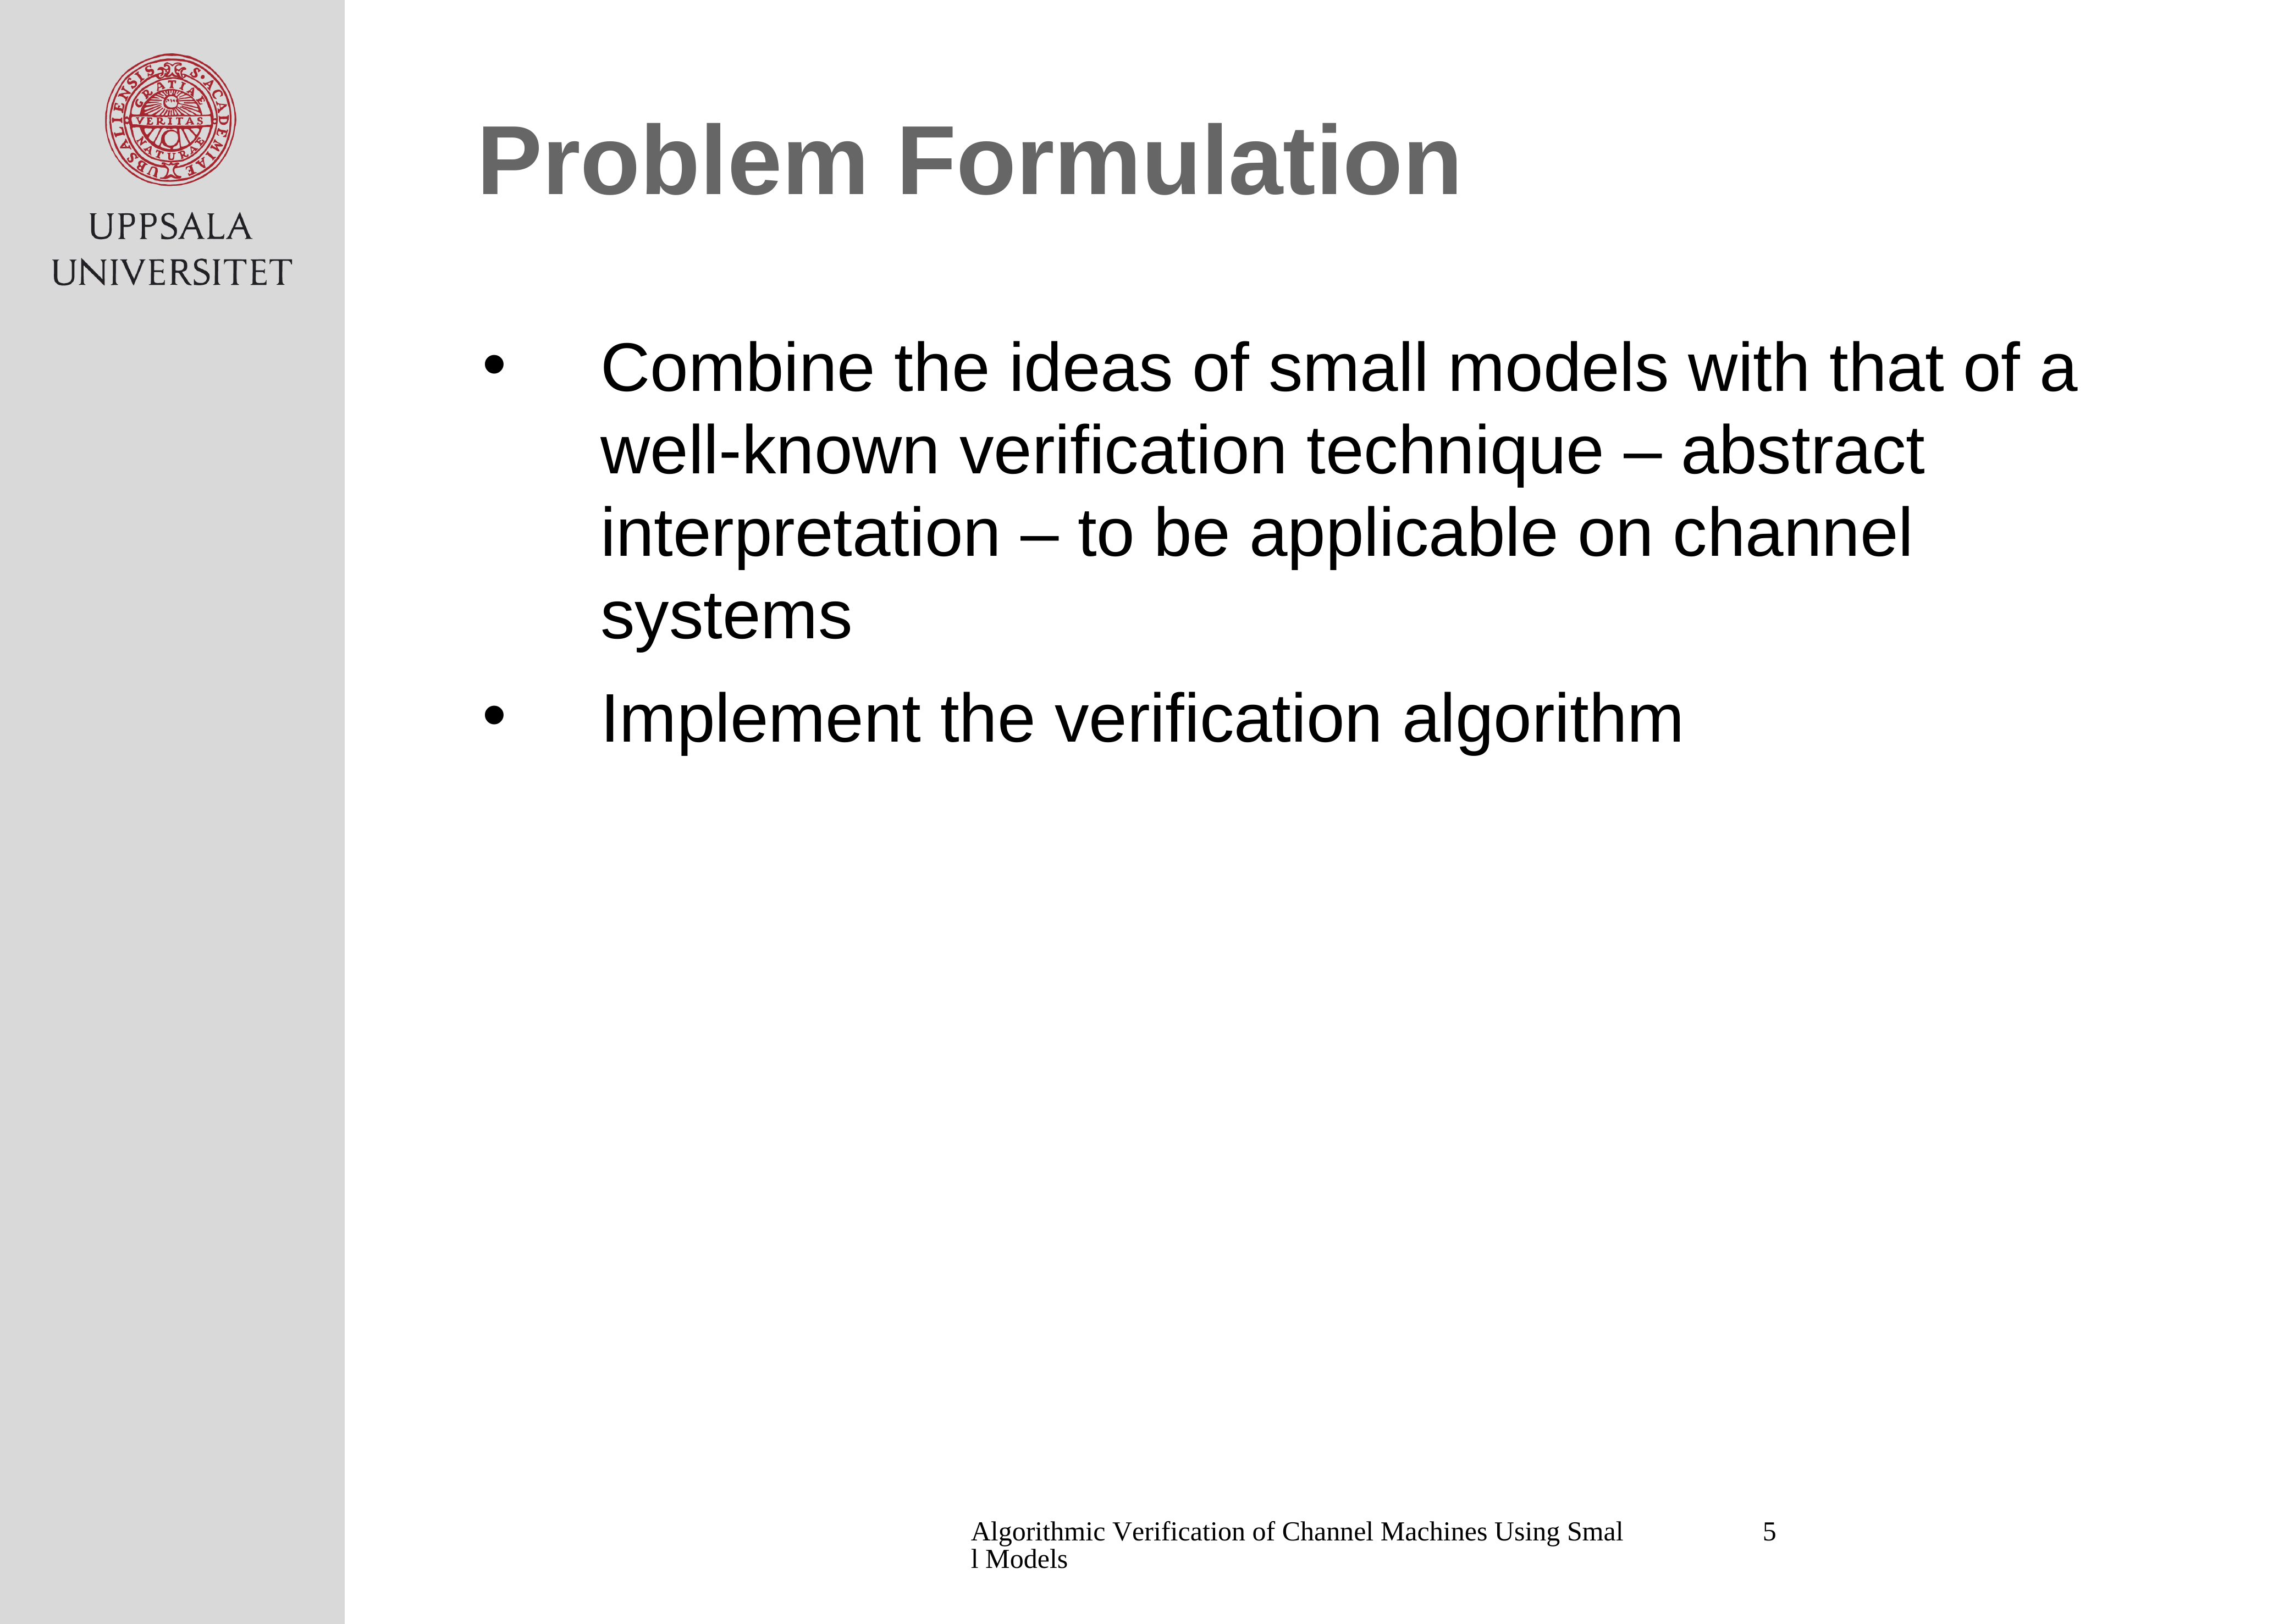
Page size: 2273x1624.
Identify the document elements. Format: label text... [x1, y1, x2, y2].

picture [0, 0, 345, 1624]
title Problem Formulation [445, 26, 2215, 285]
list Combine the ideas of small models with that of a well-known verification technique – abstract interpretation – to be applicable on channel systems Implement the verification algorithm [450, 306, 2205, 1444]
